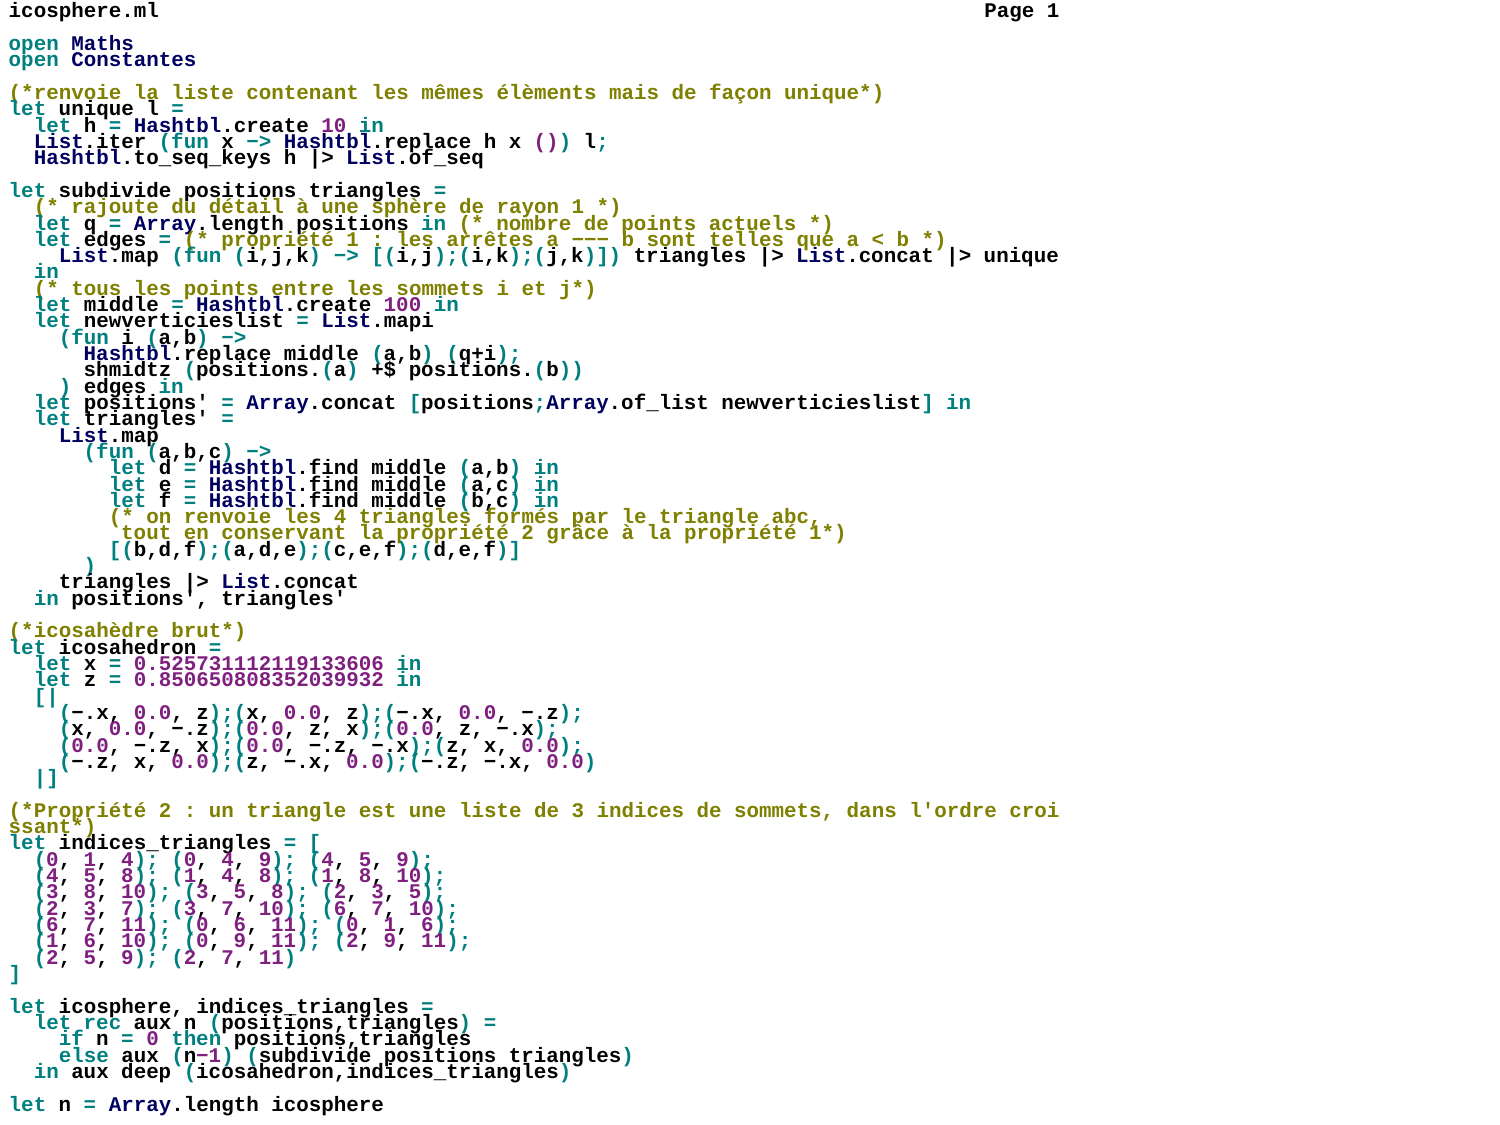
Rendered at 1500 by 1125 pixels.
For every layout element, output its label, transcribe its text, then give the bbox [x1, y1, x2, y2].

text_box (1, 6, 10); (0, 9, 11); (2, 9, 11); [8, 930, 701, 959]
text_box let d = Hashtbl.find middle (a,b) in [8, 457, 813, 473]
text_box ) edges in [8, 375, 271, 392]
text_box (* on renvoie les 4 triangles formés par le triangle abc, [8, 506, 1243, 522]
text_box let icosahedron = [8, 637, 346, 653]
text_box else aux (n−1) (subdivide positions triangles) [8, 1044, 944, 1074]
text_box (−.x, 0.0, z);(x, 0.0, z);(−.x, 0.0, −.z); [8, 702, 869, 731]
text_box (fun i (a,b) −> [8, 326, 365, 343]
text_box let newverticieslist = List.mapi [8, 310, 645, 339]
text_box (6, 7, 11); (0, 6, 11); (0, 1, 6); [8, 914, 682, 930]
text_box let icosphere, indices_triangles = [8, 996, 645, 1012]
text_box (* tous les points entre les sommets i et j*) [8, 277, 888, 307]
text_box (2, 5, 9); (2, 7, 11) [8, 947, 439, 976]
text_box [| [8, 685, 84, 702]
text_box (* rajoute du détail à une sphère de rayon 1 *) [8, 196, 925, 212]
text_box let f = Hashtbl.find middle (b,c) in [8, 490, 813, 506]
text_box let middle = Hashtbl.create 100 in [8, 294, 682, 323]
text_box icosphere.ml Page 1 [8, 0, 1500, 33]
text_box in aux deep (icosahedron,indices_triangles) [8, 1061, 850, 1090]
text_box let unique l = [8, 98, 290, 114]
text_box (fun (a,b,c) −> [8, 441, 421, 457]
text_box ssant*) [8, 816, 140, 832]
text_box let n = Array.length icosphere [8, 1093, 570, 1123]
text_box open Constantes [8, 49, 290, 78]
text_box (*renvoie la liste contenant les mêmes élèments mais de façon unique*) [8, 82, 1318, 111]
text_box List.map (fun (i,j,k) −> [(i,j);(i,k);(j,k)]) triangles |> List.concat |> unique [8, 245, 1500, 274]
text_box let subdivide positions triangles = [8, 180, 664, 196]
text_box (*Propriété 2 : un triangle est une liste de 3 indices de sommets, dans l'ordre croi [8, 800, 1500, 829]
text_box in [8, 261, 84, 277]
text_box ) [8, 555, 140, 571]
text_box (3, 8, 10); (3, 5, 8); (2, 3, 5); [8, 881, 664, 898]
text_box let edges = (* propriété 1 : les arrêtes a −−− b sont telles que a < b *) [8, 229, 1411, 245]
text_box List.iter (fun x −> Hashtbl.replace h x ()) l; [8, 131, 907, 160]
text_box shmidtz (positions.(a) +$ positions.(b)) [8, 359, 869, 388]
text_box Hashtbl.replace middle (a,b) (q+i); [8, 343, 776, 359]
text_box open Maths [8, 33, 196, 49]
text_box (x, 0.0, −.z);(0.0, z, x);(0.0, z, −.x); [8, 718, 832, 734]
text_box (0, 1, 4); (0, 4, 9); (4, 5, 9); [8, 849, 645, 865]
text_box let z = 0.850650808352039932 in [8, 669, 645, 698]
text_box |] [8, 767, 84, 796]
text_box [(b,d,f);(a,d,e);(c,e,f);(d,e,f)] [8, 539, 775, 568]
text_box let h = Hashtbl.create 10 in [8, 114, 570, 131]
text_box if n = 0 then positions,triangles [8, 1028, 701, 1044]
text_box (4, 5, 8); (1, 4, 8); (1, 8, 10); [8, 865, 664, 881]
text_box Hashtbl.to_seq_keys h |> List.of_seq [8, 147, 720, 176]
text_box List.map [8, 424, 234, 441]
text_box tout en conservant la propriété 2 grâce à la propriété 1*) [8, 522, 1262, 551]
text_box (0.0, −.z, x);(0.0, −.z, −.x);(z, x, 0.0); [8, 734, 869, 751]
text_box let rec aux n (positions,triangles) = [8, 1012, 738, 1041]
text_box in positions', triangles' [8, 588, 514, 617]
text_box triangles |> List.concat [8, 571, 533, 600]
text_box let indices_triangles = [ [8, 832, 477, 849]
text_box let positions' = Array.concat [positions;Array.of_list newverticieslist] in [8, 392, 1448, 421]
text_box (−.z, x, 0.0);(z, −.x, 0.0);(−.z, −.x, 0.0) [8, 751, 888, 780]
text_box (*icosahèdre brut*) [8, 620, 365, 649]
text_box let x = 0.525731112119133606 in [8, 653, 626, 669]
text_box let triangles' = [8, 408, 365, 437]
text_box let q = Array.length positions in (* nombre de points actuels *) [8, 212, 1243, 229]
text_box ] [8, 963, 40, 992]
text_box (2, 3, 7); (3, 7, 10); (6, 7, 10); [8, 898, 682, 914]
text_box let e = Hashtbl.find middle (a,c) in [8, 473, 813, 490]
